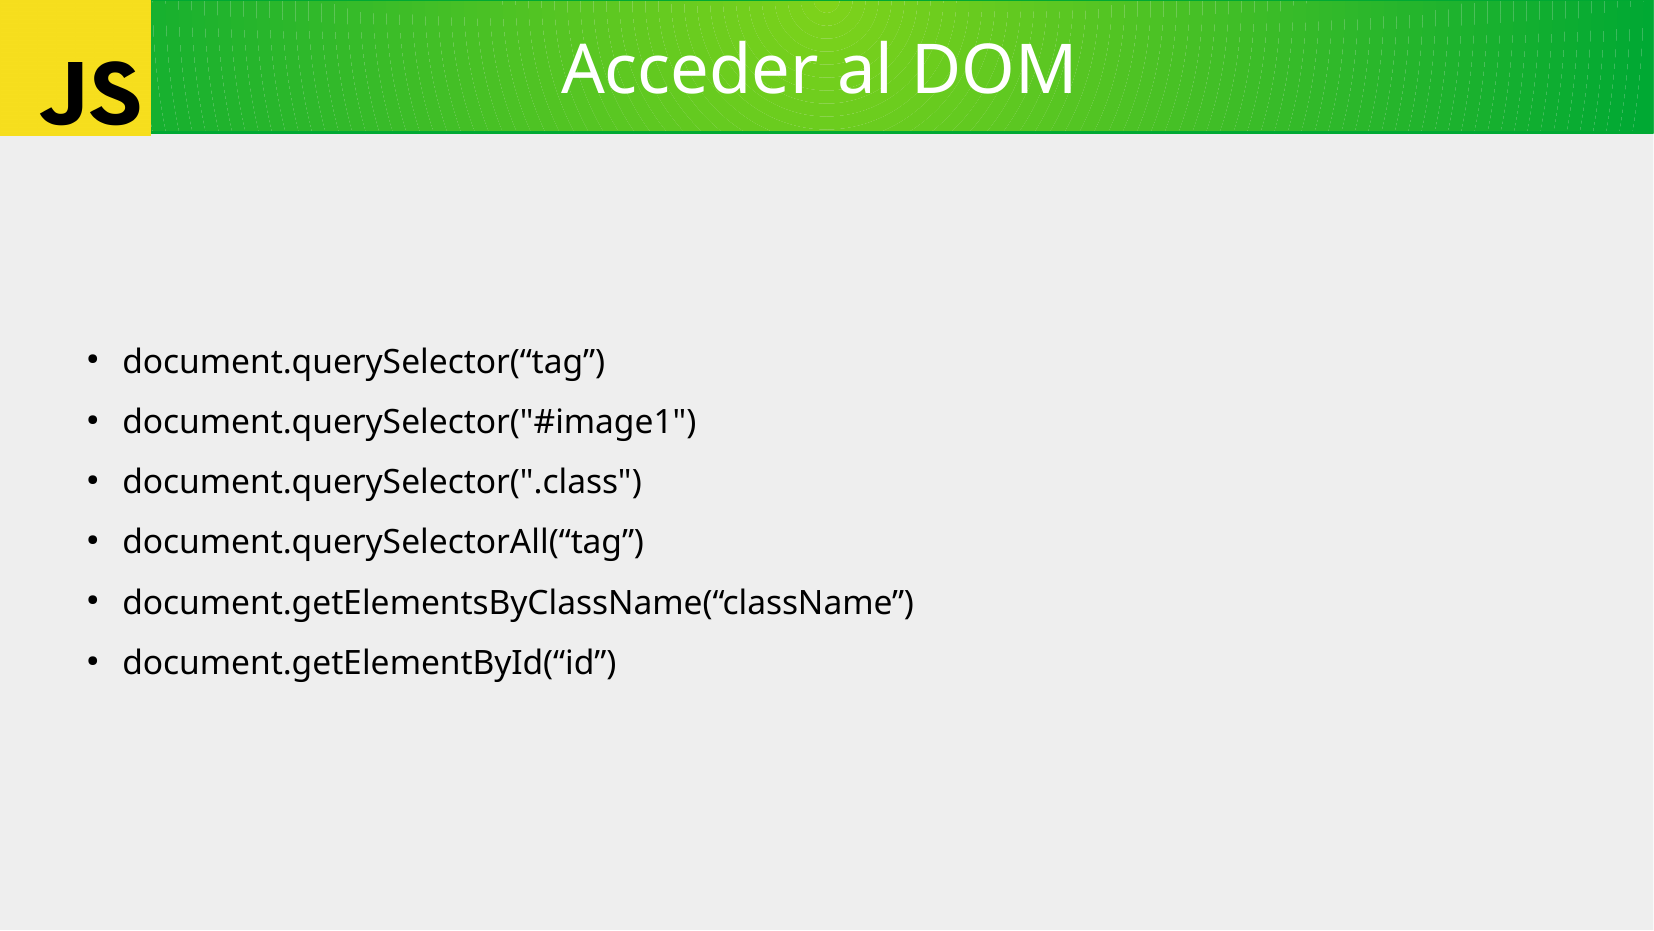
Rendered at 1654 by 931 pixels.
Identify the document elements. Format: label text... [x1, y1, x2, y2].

title Acceder al DOM [151, 14, 1565, 119]
picture [0, 0, 151, 136]
list document.querySelector(“tag”) document.querySelector("#image1") document.querySelector(".class") document.querySelectorAll(“tag”) document.getElementsByClassName(“className”) document.getElementById(“id”) [75, 337, 1567, 686]
